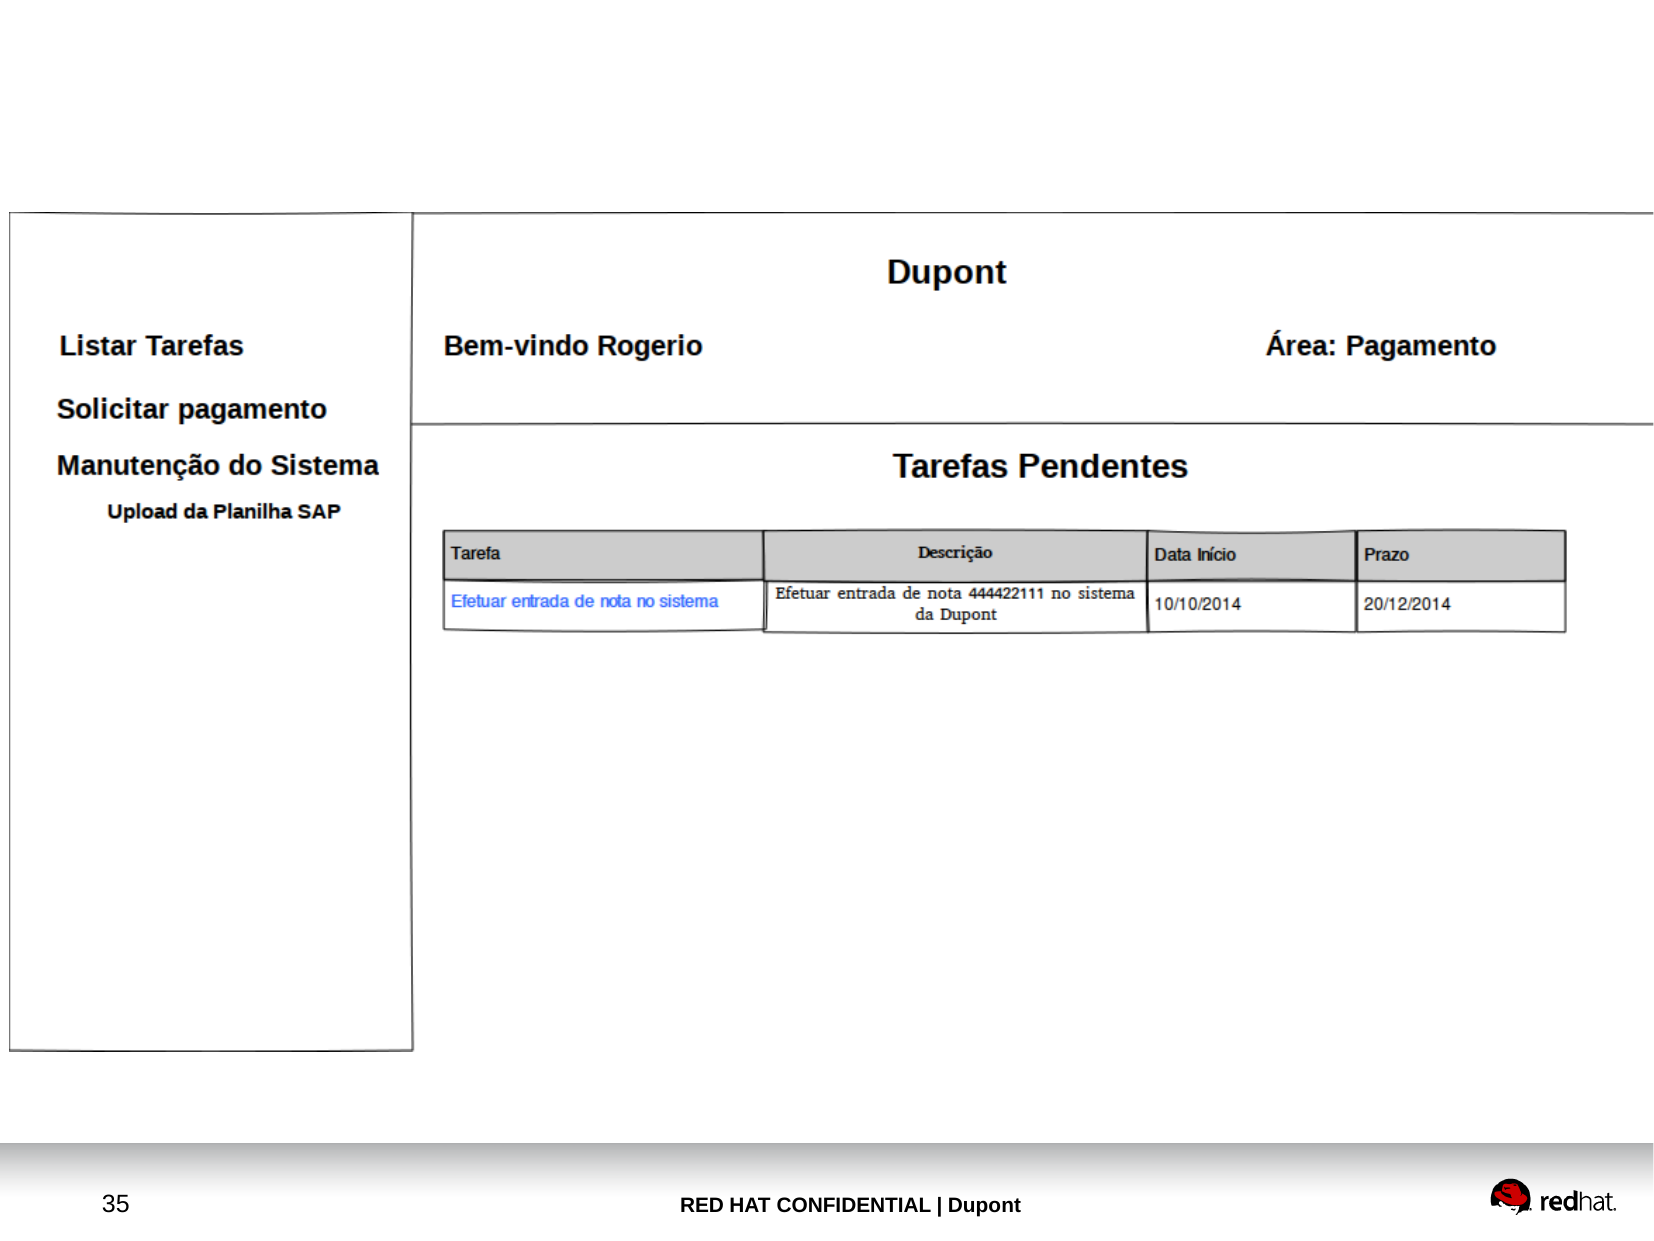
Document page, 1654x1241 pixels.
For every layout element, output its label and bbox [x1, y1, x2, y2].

picture [0, 1143, 1654, 1241]
picture [9, 212, 1654, 1052]
